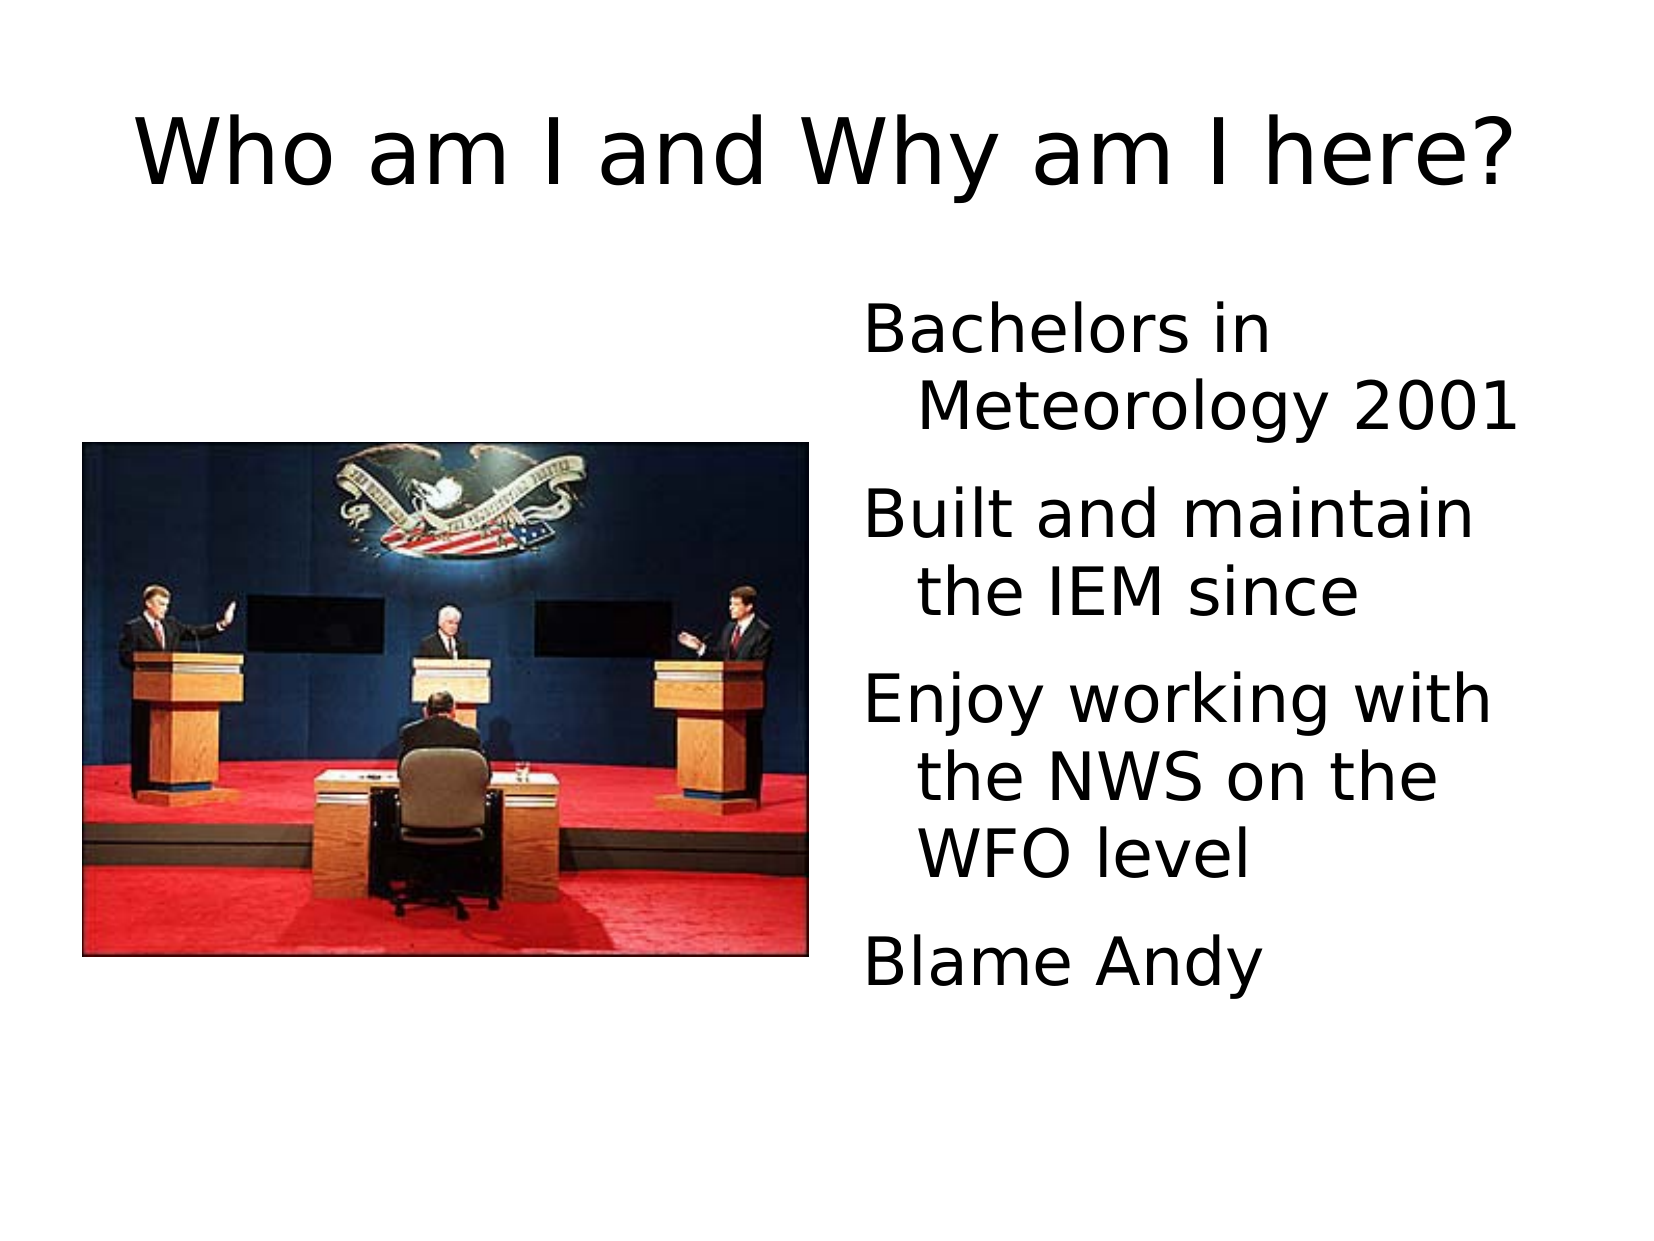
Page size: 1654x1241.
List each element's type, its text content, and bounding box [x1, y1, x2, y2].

list Bachelors in Meteorology 2001 Built and maintain the IEM since Enjoy working with the NWS on the WFO level Blame Andy [845, 290, 1572, 1094]
picture [82, 442, 809, 957]
title Who am I and Why am I here? [82, 49, 1571, 257]
